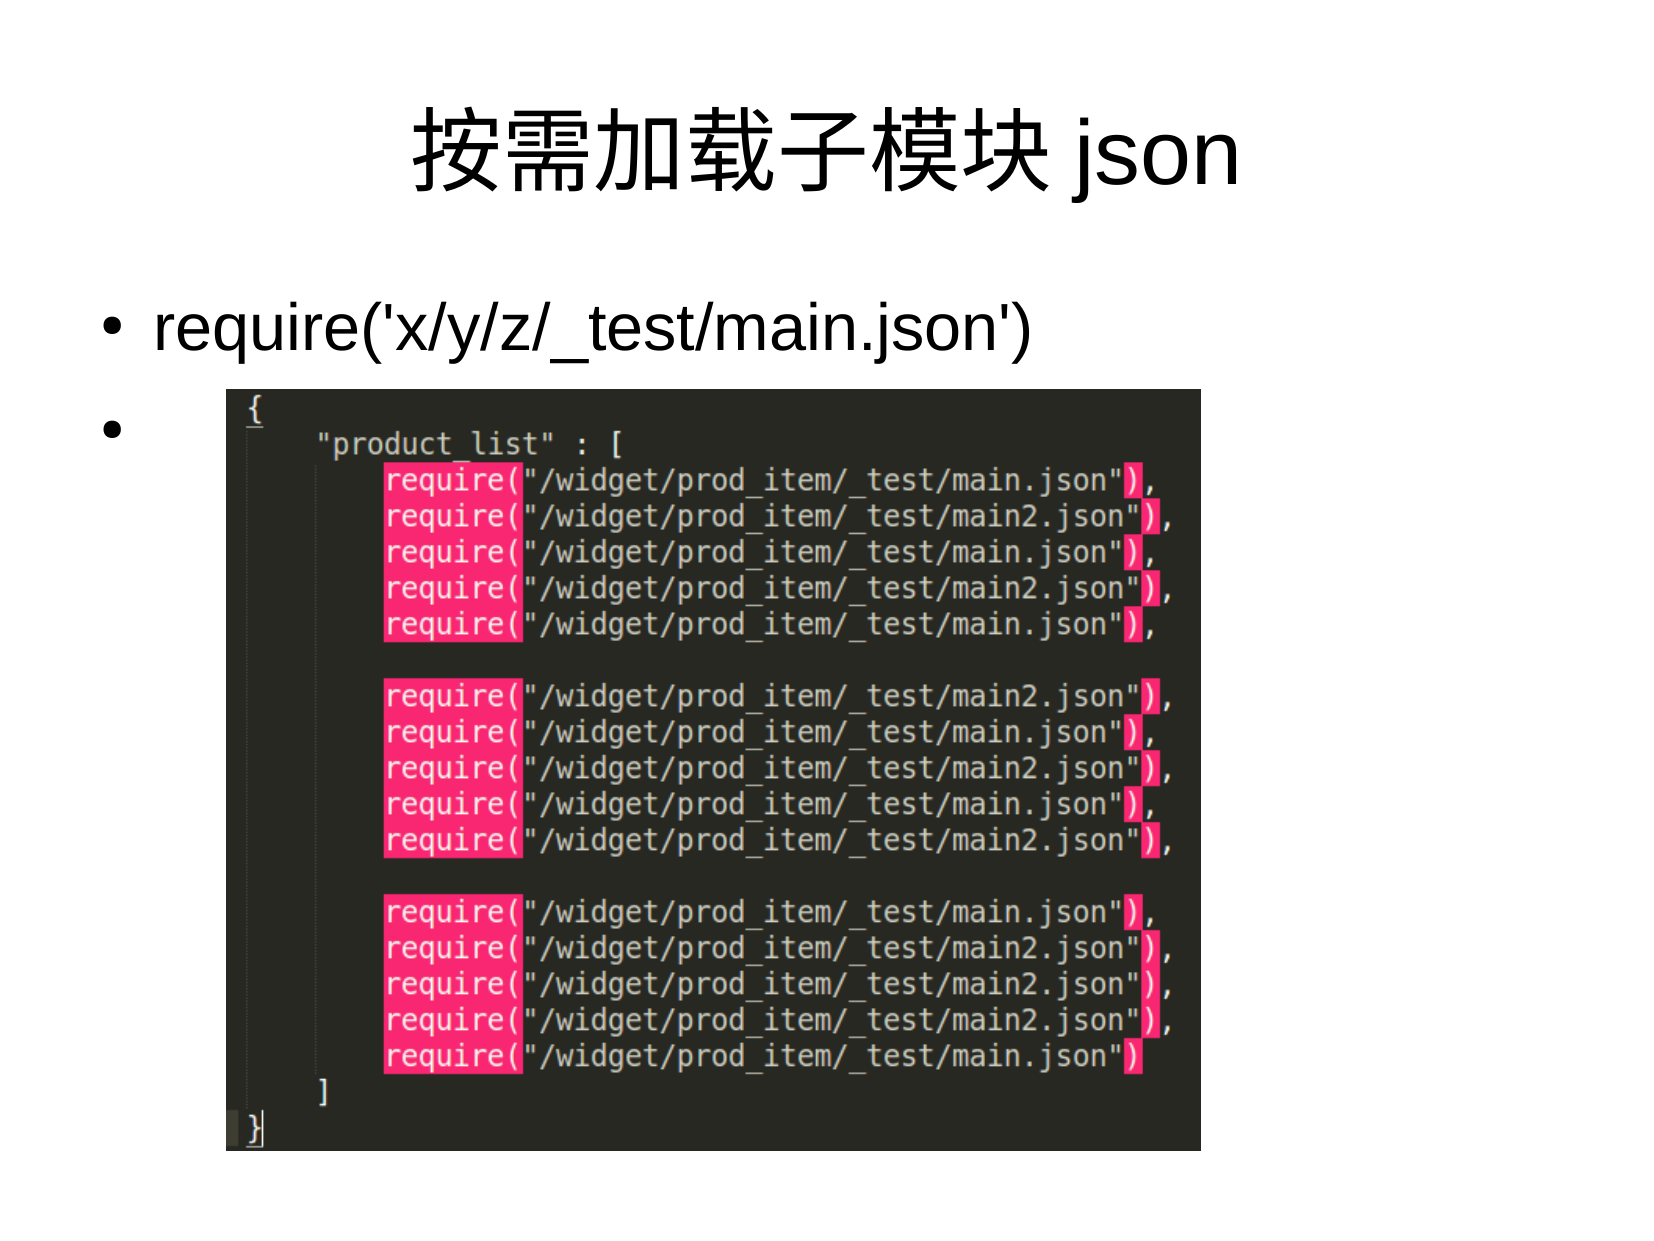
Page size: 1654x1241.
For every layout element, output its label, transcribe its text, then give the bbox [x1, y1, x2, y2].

title 按需加载子模块json [82, 49, 1571, 257]
picture [226, 389, 1201, 1151]
list require('x/y/z/_test/main.json') [82, 290, 1538, 1010]
